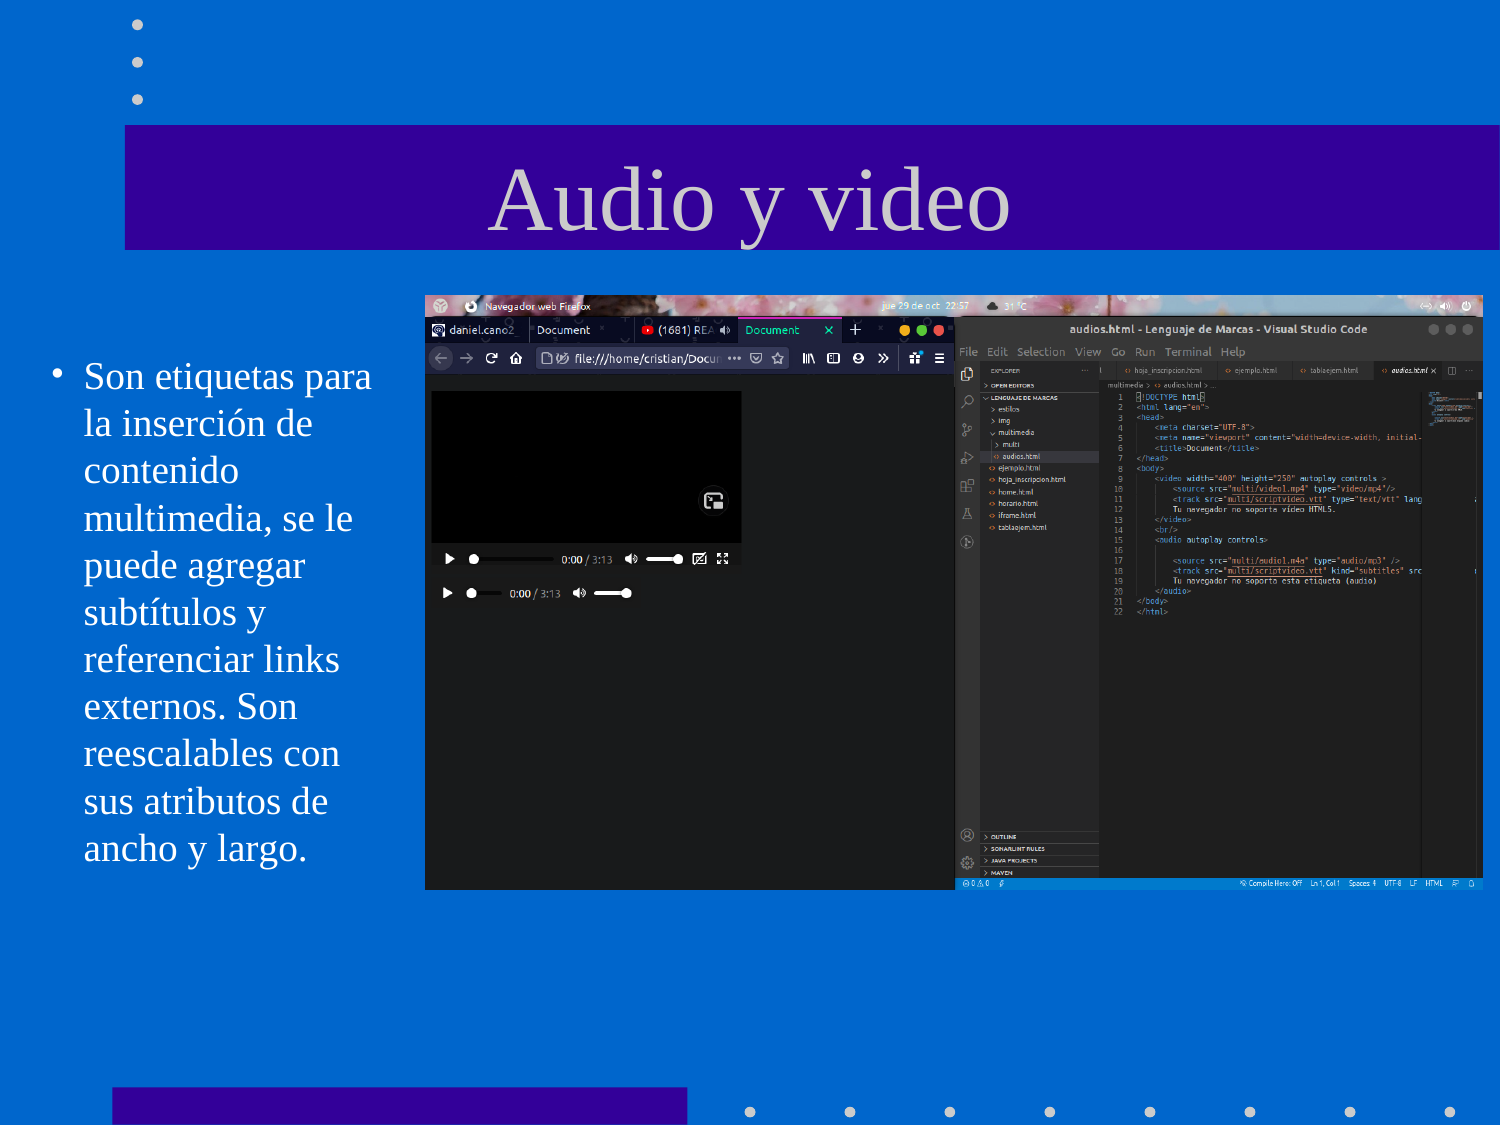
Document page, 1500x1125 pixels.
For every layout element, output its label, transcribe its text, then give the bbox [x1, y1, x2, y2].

picture [425, 295, 1483, 890]
list Son etiquetas para la inserción de contenido multimedia, se le puede agregar subtítulos y referenciar links externos. Son reescalables con sus atributos de ancho y largo. [35, 342, 402, 892]
title Audio y video [112, 99, 1388, 288]
